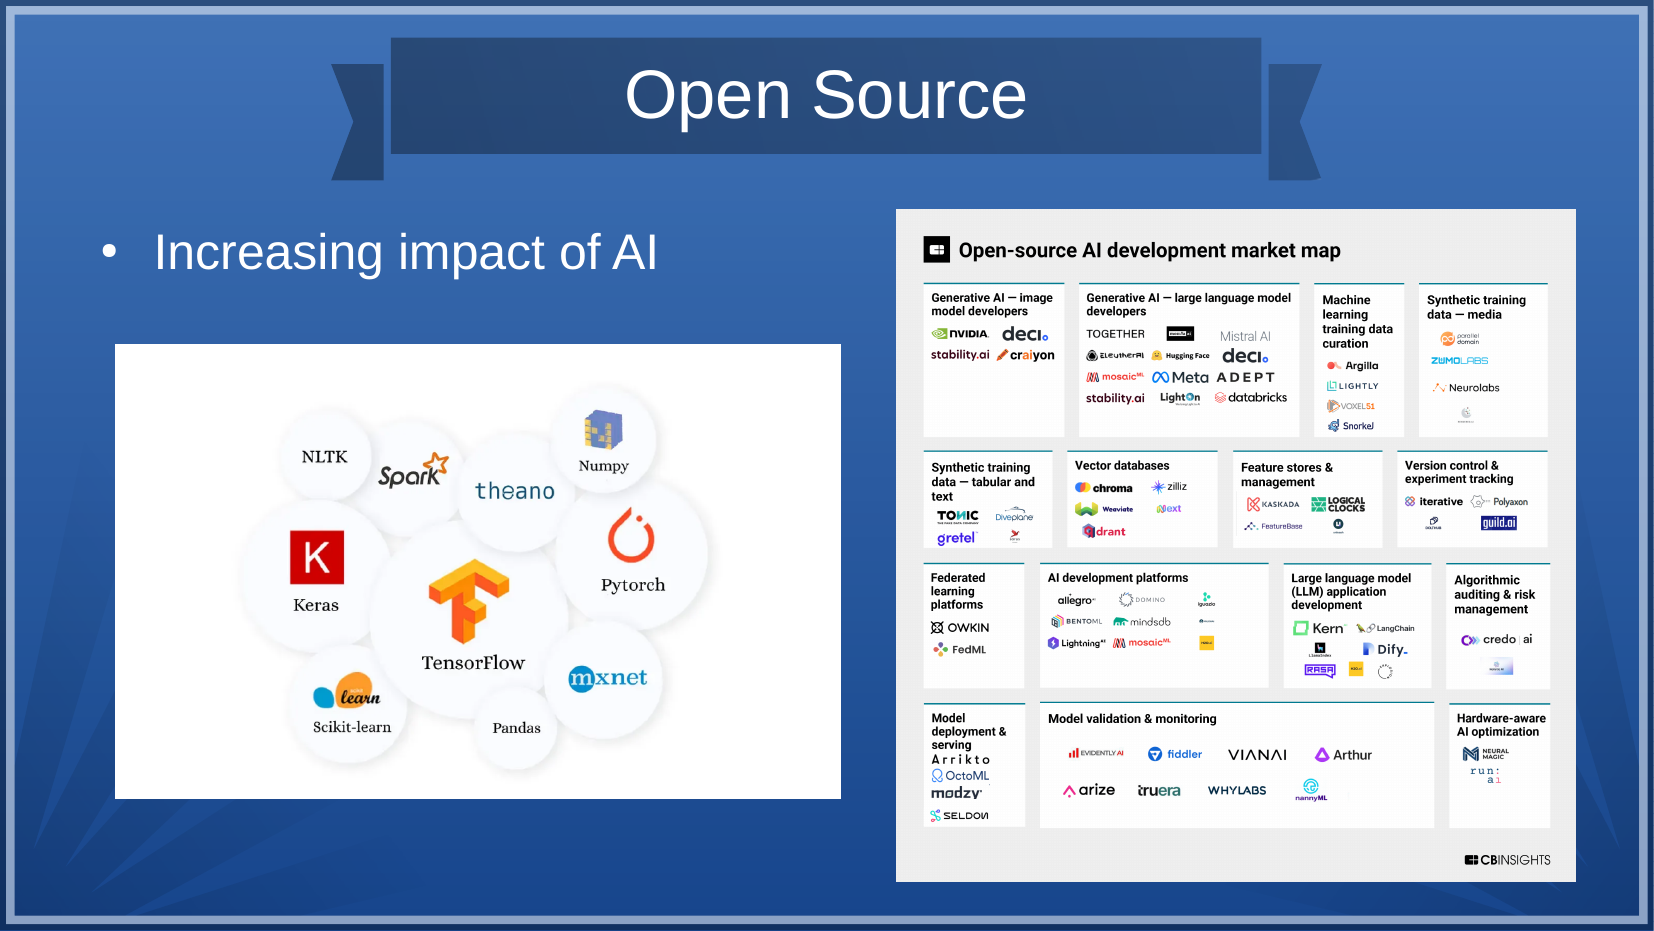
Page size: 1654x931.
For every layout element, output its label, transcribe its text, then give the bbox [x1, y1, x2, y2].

title Open Source [389, 35, 1264, 154]
picture [896, 209, 1576, 882]
picture [115, 344, 841, 799]
list Increasing impact of AI [82, 224, 896, 848]
